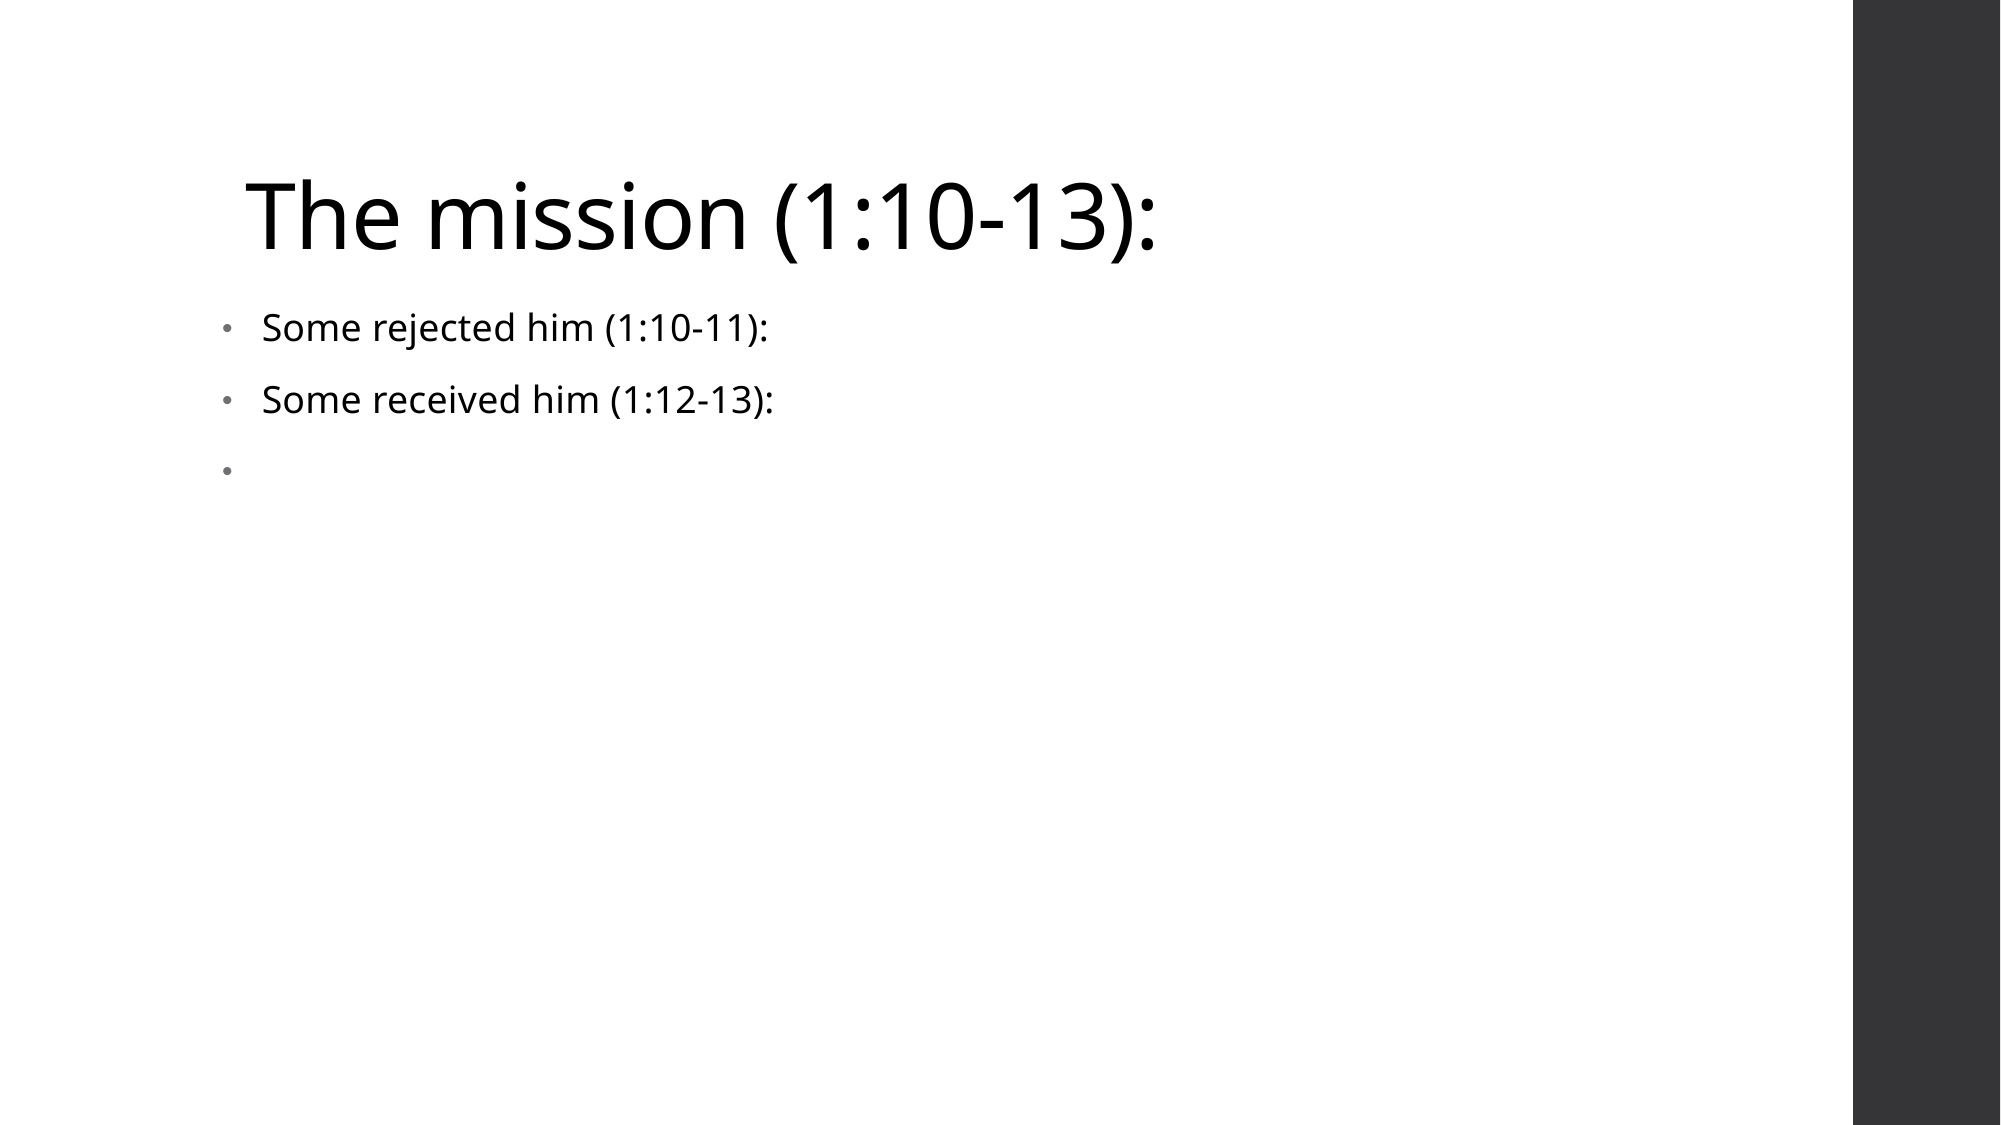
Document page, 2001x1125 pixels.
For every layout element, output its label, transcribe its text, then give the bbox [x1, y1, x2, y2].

list Some rejected him (1:10-11): Some received him (1:12-13): [206, 299, 1617, 1014]
title The mission (1:10-13): [206, 60, 1797, 278]
